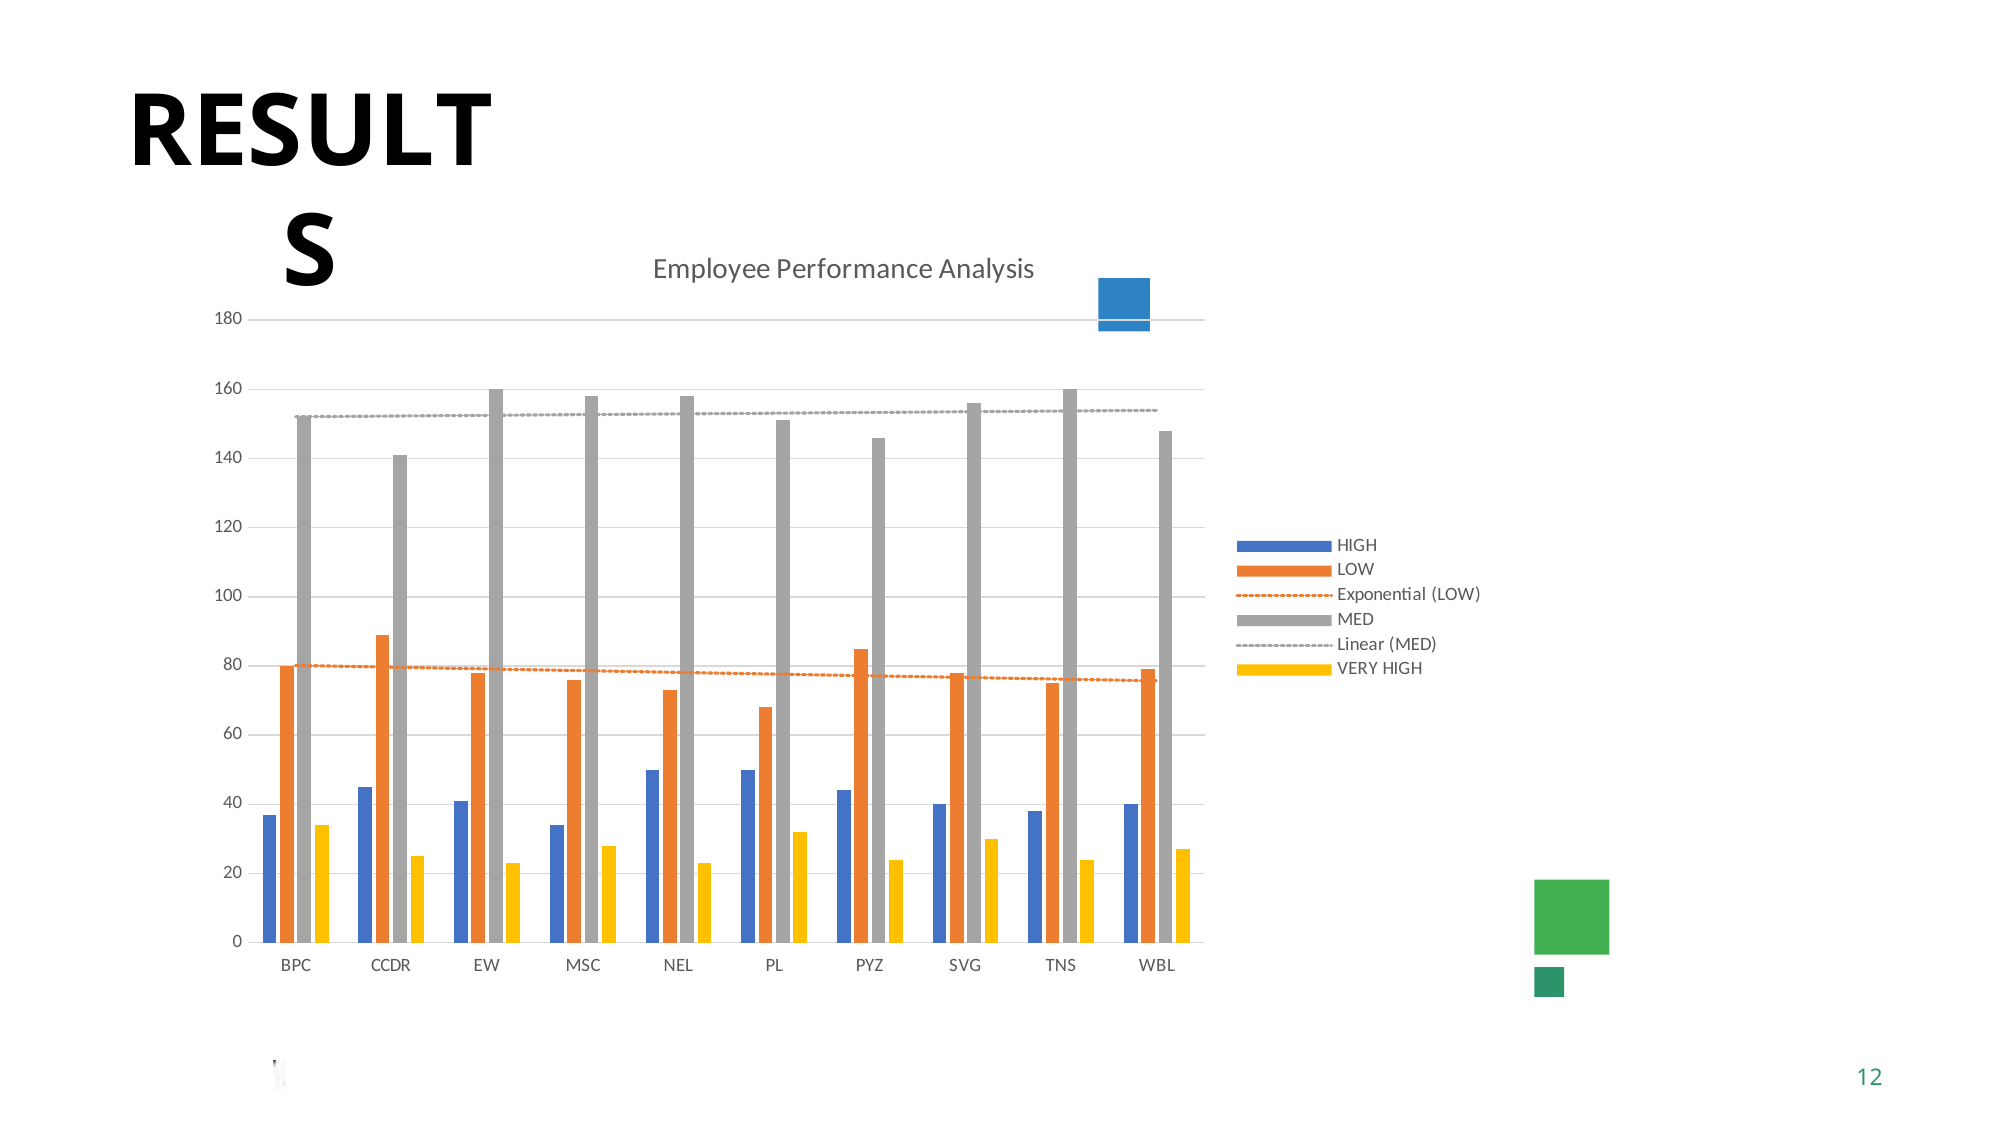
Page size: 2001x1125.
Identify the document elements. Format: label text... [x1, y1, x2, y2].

text_box [1534, 967, 1565, 997]
title RESULTS [123, 63, 524, 188]
text_box 12 [1849, 1061, 1888, 1094]
picture [273, 1060, 286, 1091]
chart [187, 224, 1501, 992]
text_box [1534, 879, 1610, 955]
